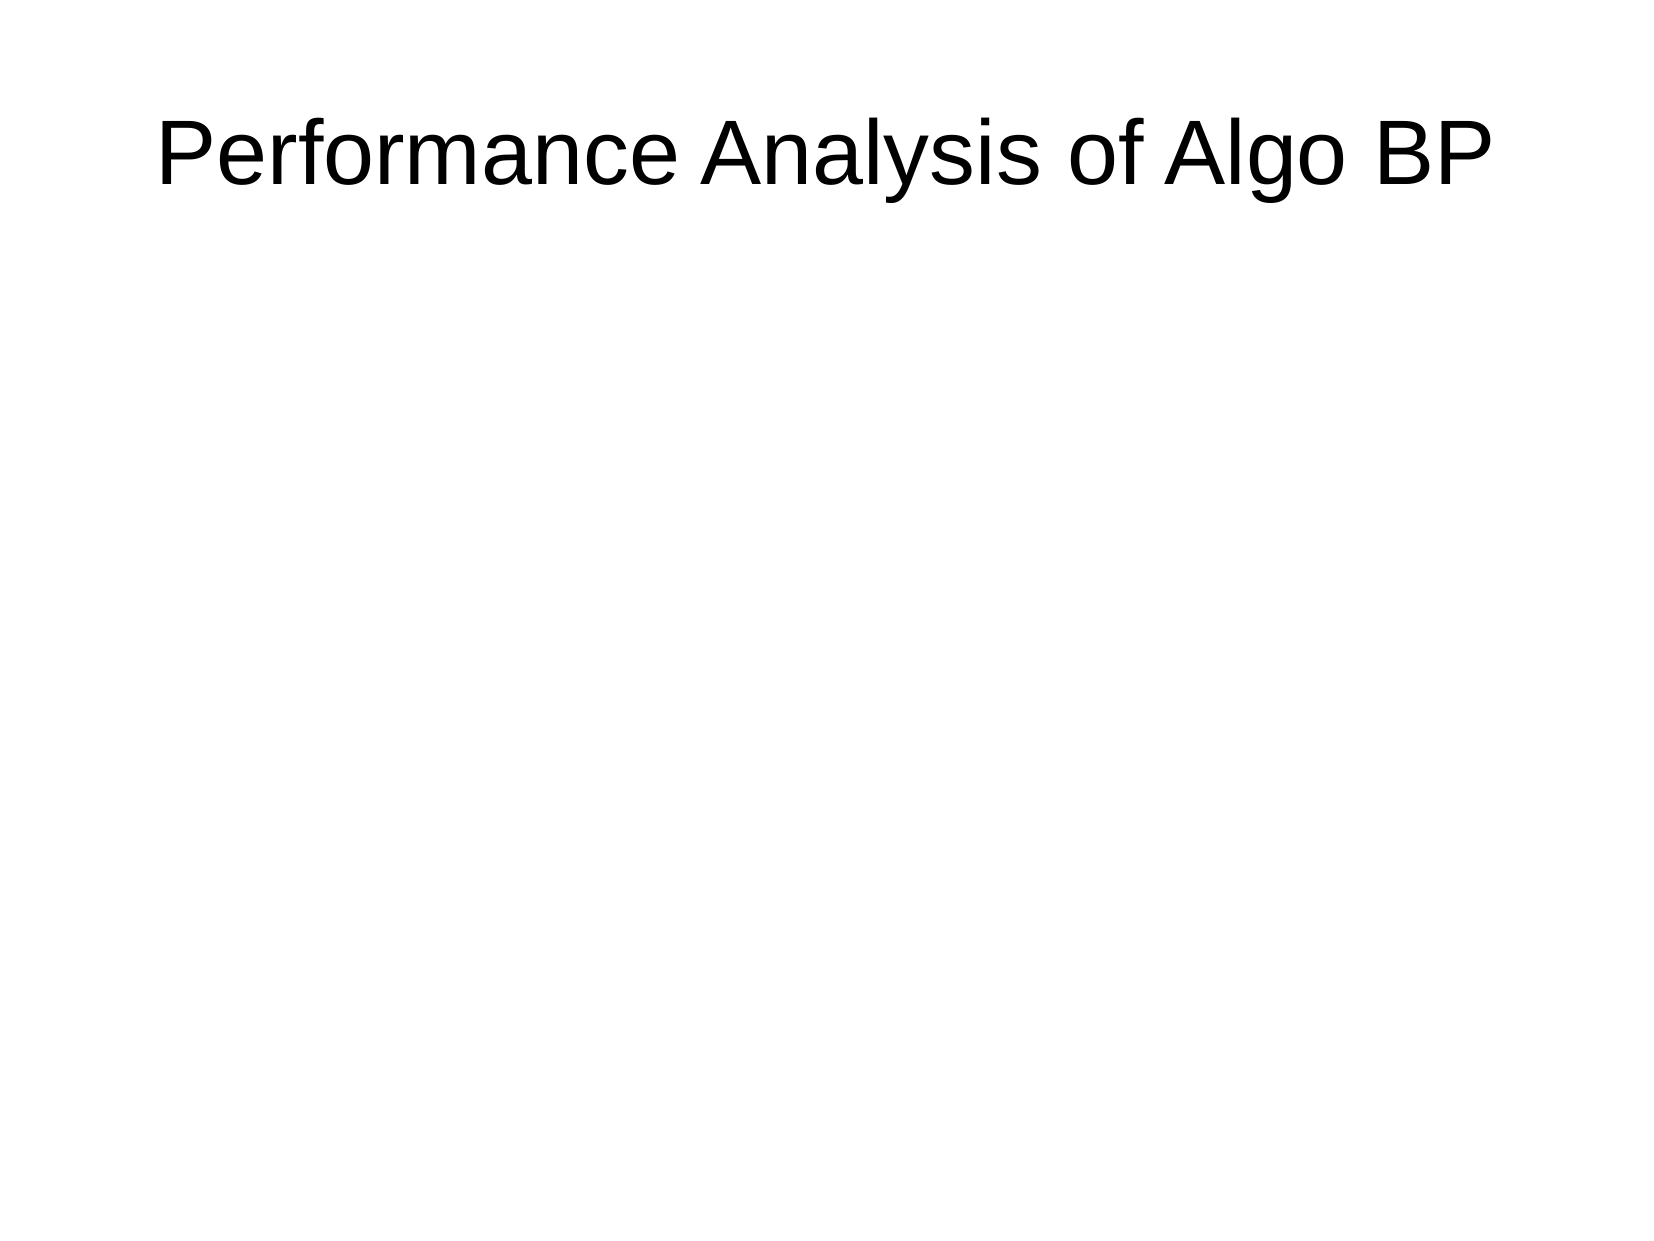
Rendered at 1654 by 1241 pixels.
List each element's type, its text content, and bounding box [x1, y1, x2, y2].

title Performance Analysis of Algo BP [82, 49, 1571, 257]
